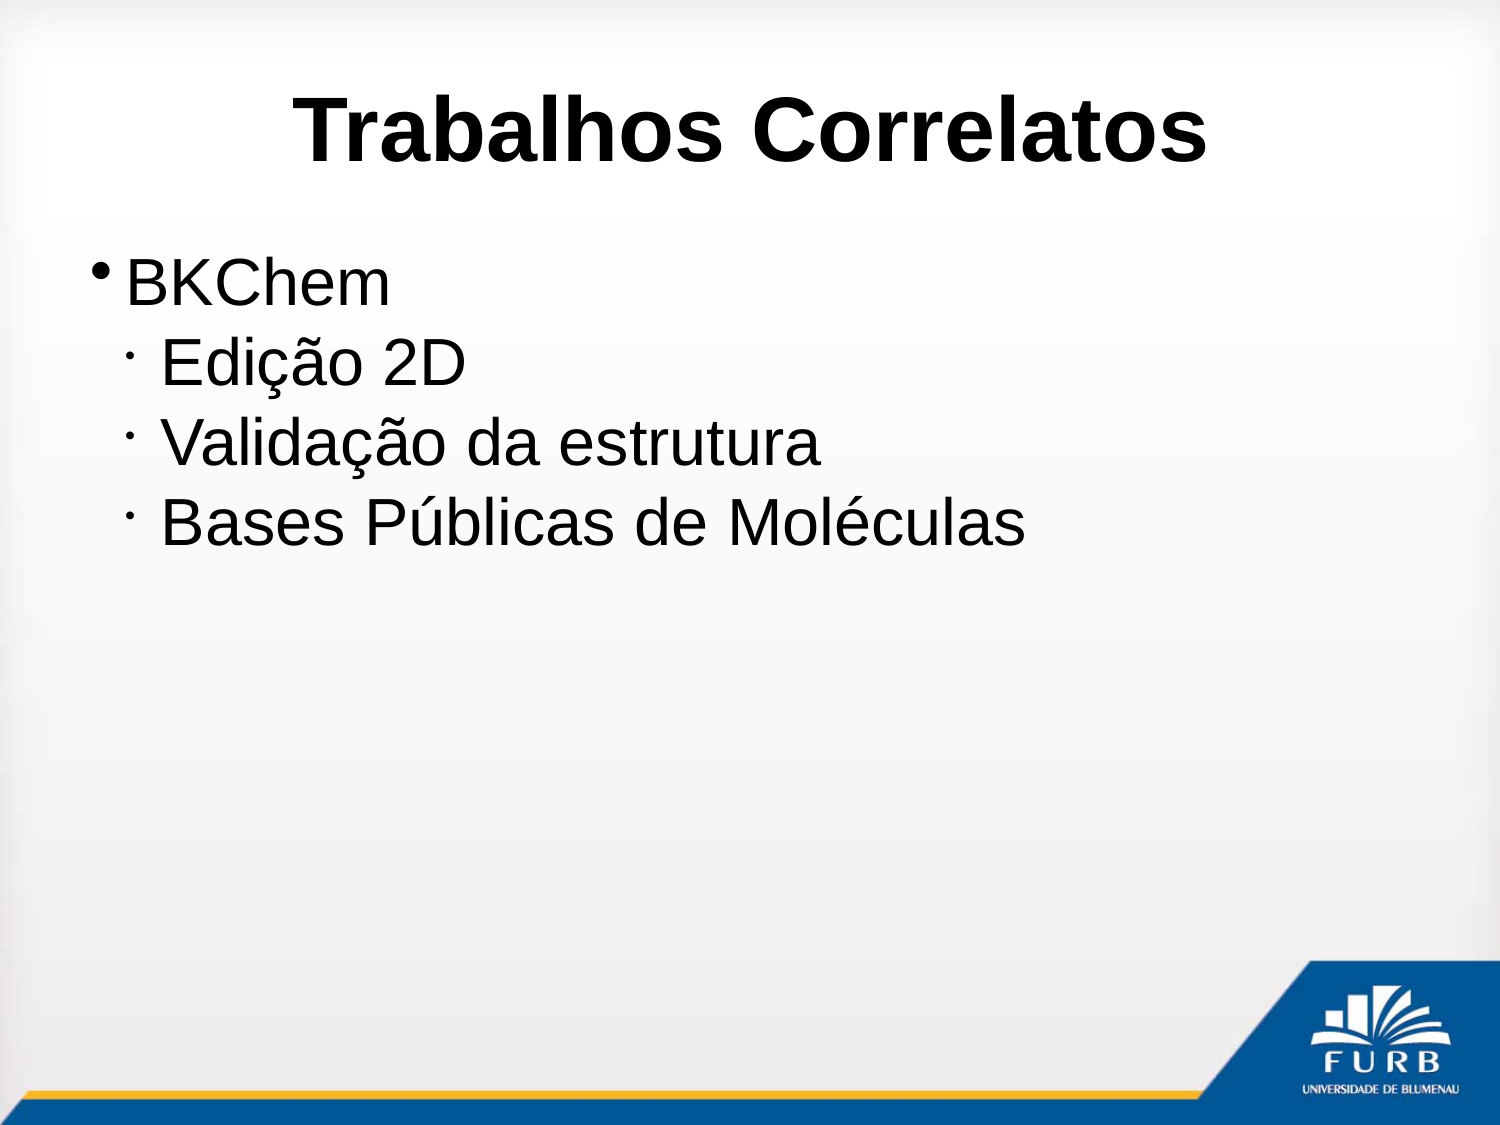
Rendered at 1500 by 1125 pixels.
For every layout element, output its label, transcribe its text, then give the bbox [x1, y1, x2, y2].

text_box Trabalhos Correlatos [76, 30, 1427, 219]
text_box BKChem Edição 2D Validação da estrutura Bases Públicas de Moléculas [74, 231, 1425, 1000]
picture [0, 0, 1500, 1125]
